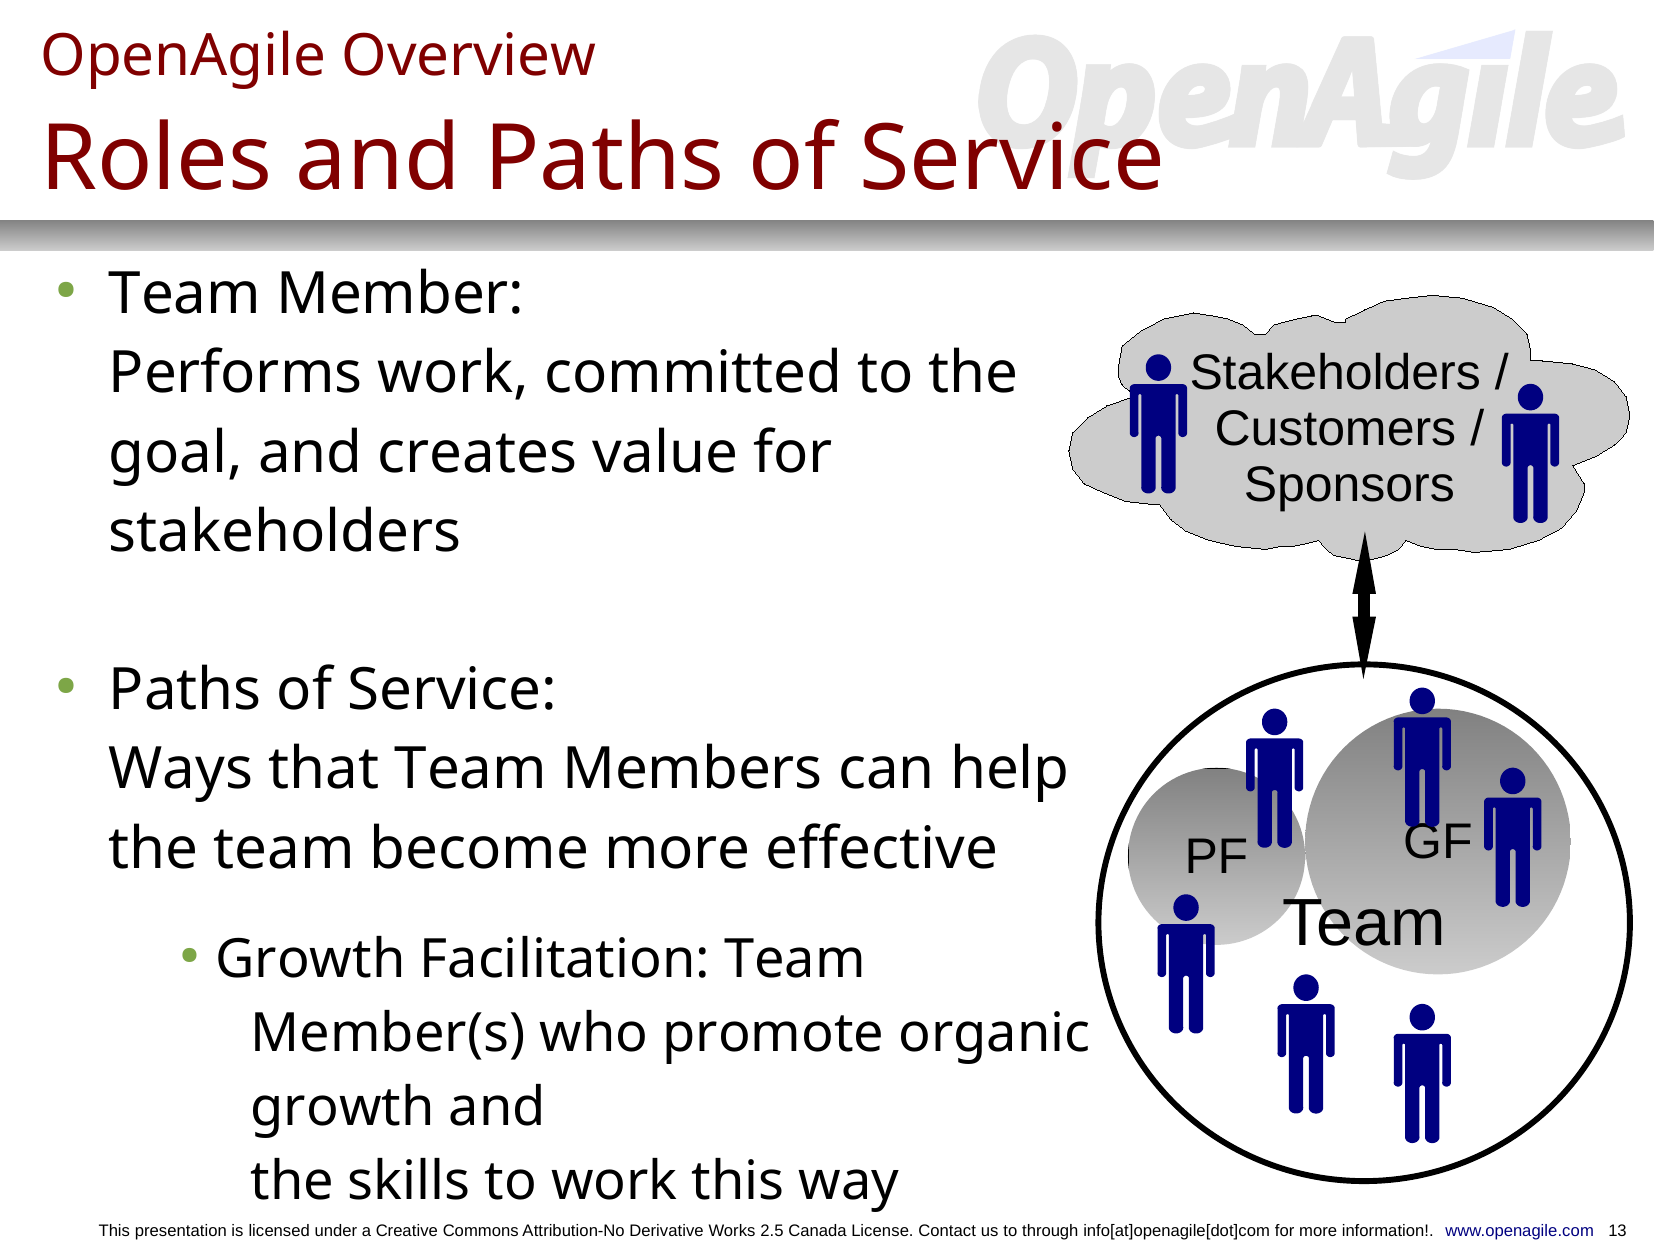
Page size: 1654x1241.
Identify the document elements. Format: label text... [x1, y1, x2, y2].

text_box Team [1098, 664, 1630, 1182]
text_box [1409, 1003, 1435, 1031]
text_box [1484, 797, 1542, 907]
text_box [1262, 708, 1288, 736]
text_box [1173, 894, 1199, 921]
text_box [1501, 413, 1560, 523]
text_box [1293, 974, 1319, 1001]
text_box [1500, 767, 1526, 795]
text_box [1157, 924, 1215, 1034]
text_box [1393, 1033, 1451, 1144]
text_box [1129, 384, 1188, 494]
text_box [1409, 687, 1435, 715]
text_box [1145, 354, 1172, 381]
text_box [1517, 383, 1544, 411]
text_box [1393, 717, 1451, 827]
text_box [1246, 738, 1304, 848]
text_box [1277, 1004, 1335, 1114]
list Team Member: Performs work, committed to the goal, and creates value for stakeholders Paths of Service: Ways that Team Members can help the team become more effective Growth Facilitation: Team Member(s) who promote organic growth and the skills to work this way Process Facilitation: Team Member(s) who facilitate the application of OpenAgile foundations and practices [37, 251, 1123, 1192]
title OpenAgile Overview Roles and Paths of Service [40, 8, 1654, 222]
text_box Stakeholders / Customers / Sponsors [1068, 295, 1630, 561]
